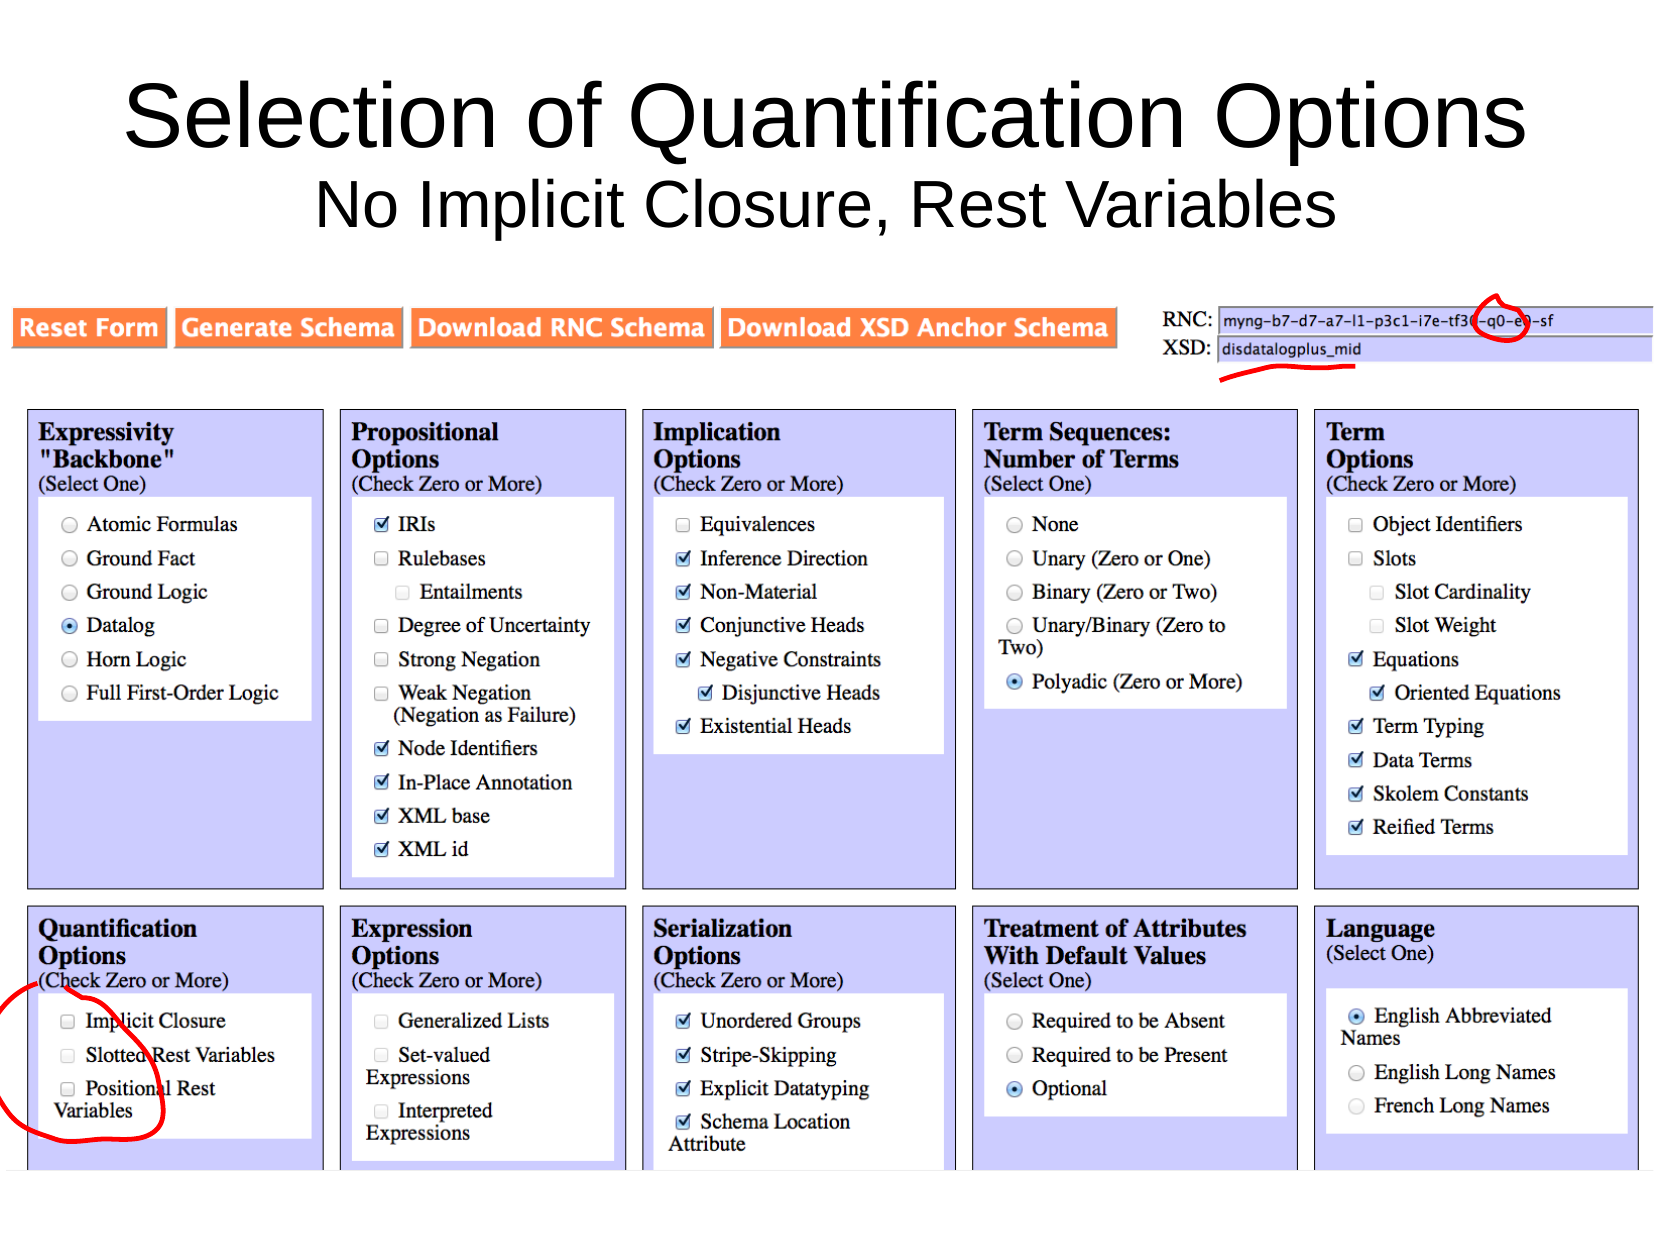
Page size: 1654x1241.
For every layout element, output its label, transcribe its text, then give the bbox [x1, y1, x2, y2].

title Selection of Quantification Options No Implicit Closure, Rest Variables [82, 49, 1571, 257]
picture [6, 300, 1654, 1171]
picture [1477, 300, 1525, 338]
